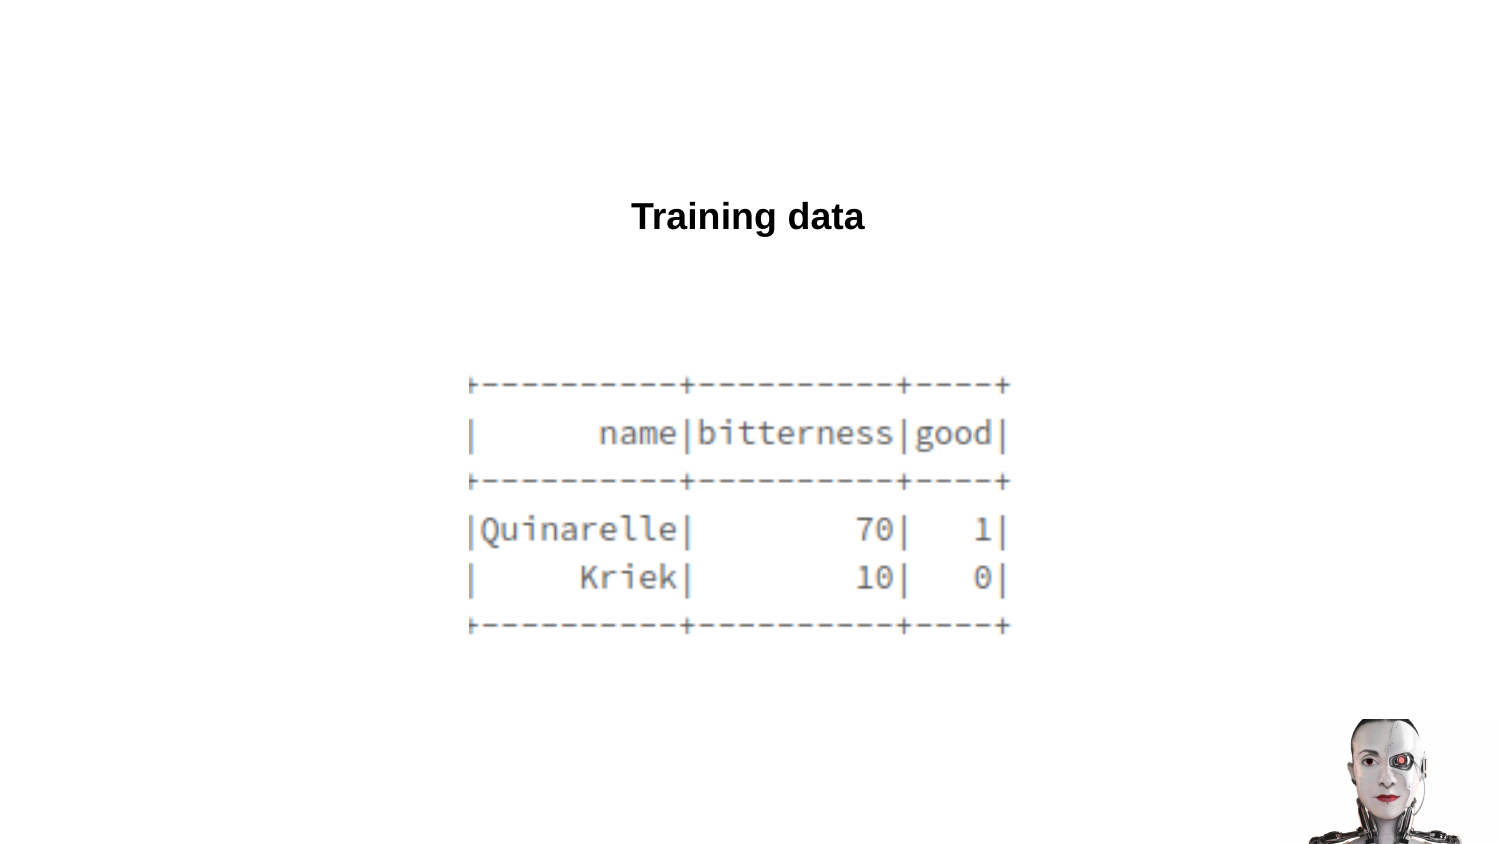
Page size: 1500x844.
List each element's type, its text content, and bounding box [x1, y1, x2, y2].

picture [469, 364, 1030, 645]
picture [1279, 719, 1500, 844]
text_box Training data [616, 177, 915, 253]
